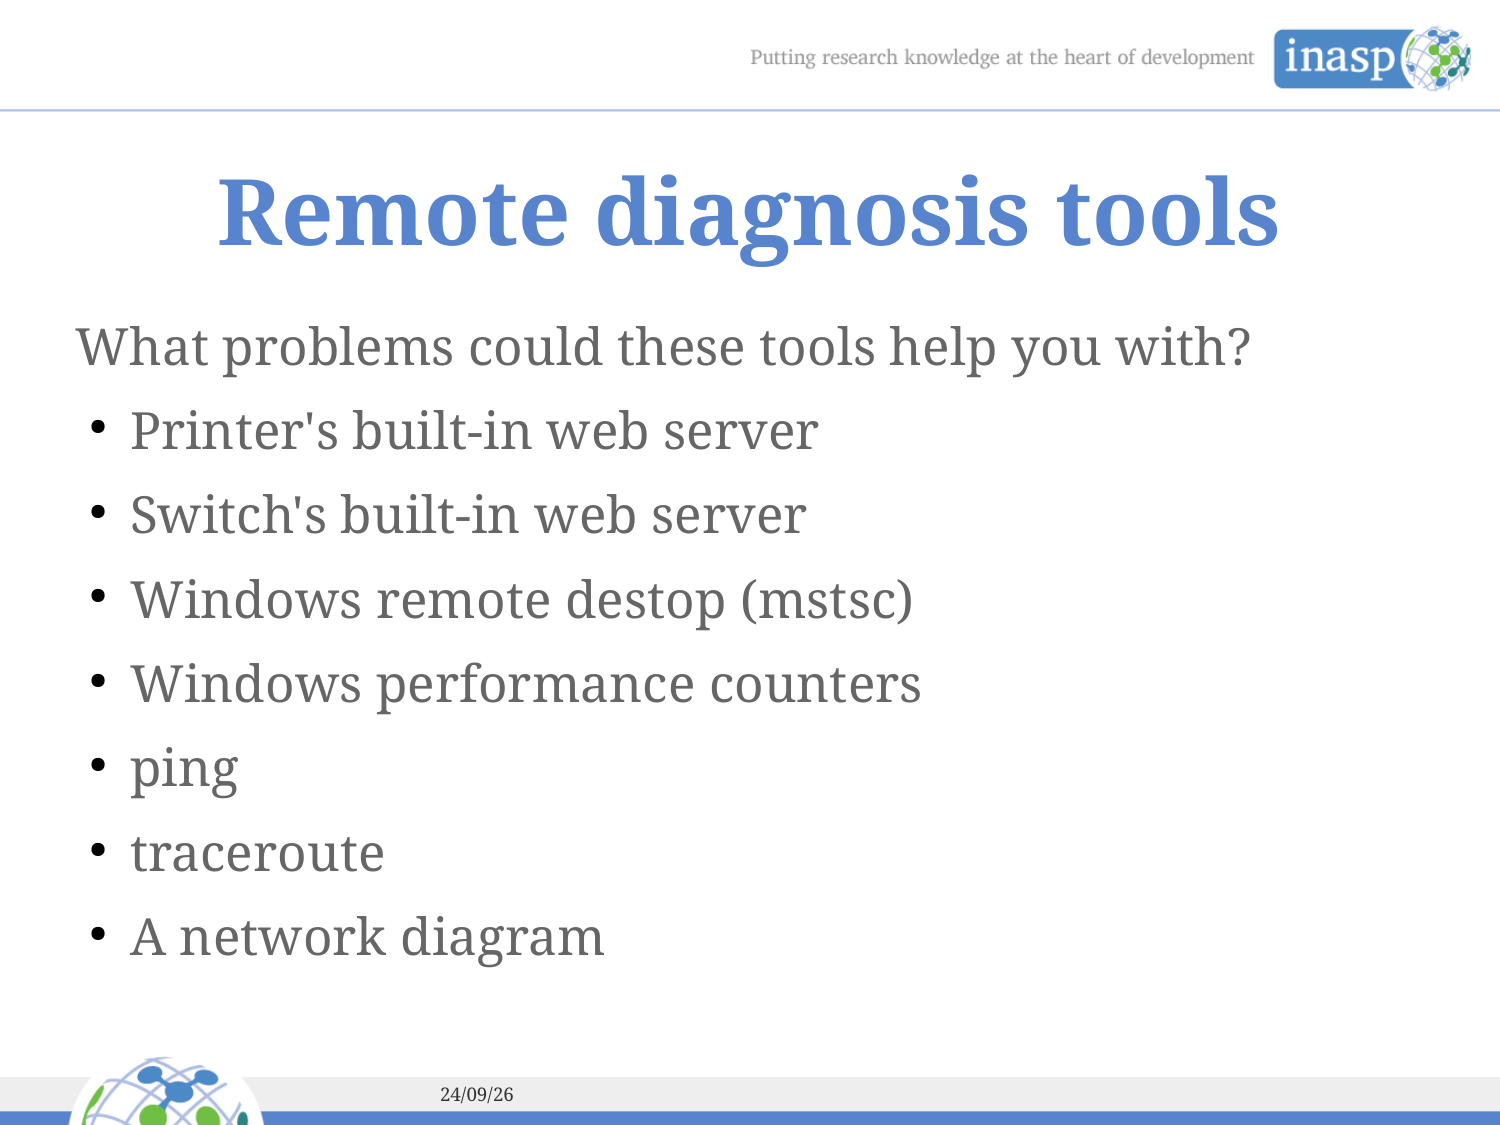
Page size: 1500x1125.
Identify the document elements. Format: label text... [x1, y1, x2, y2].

title Remote diagnosis tools [75, 129, 1426, 313]
picture [0, 0, 1500, 1125]
list What problems could these tools help you with? Printer's built-in web server Switch's built-in web server Windows remote destop (mstsc) Windows performance counters ping traceroute A network diagram [75, 313, 1426, 967]
